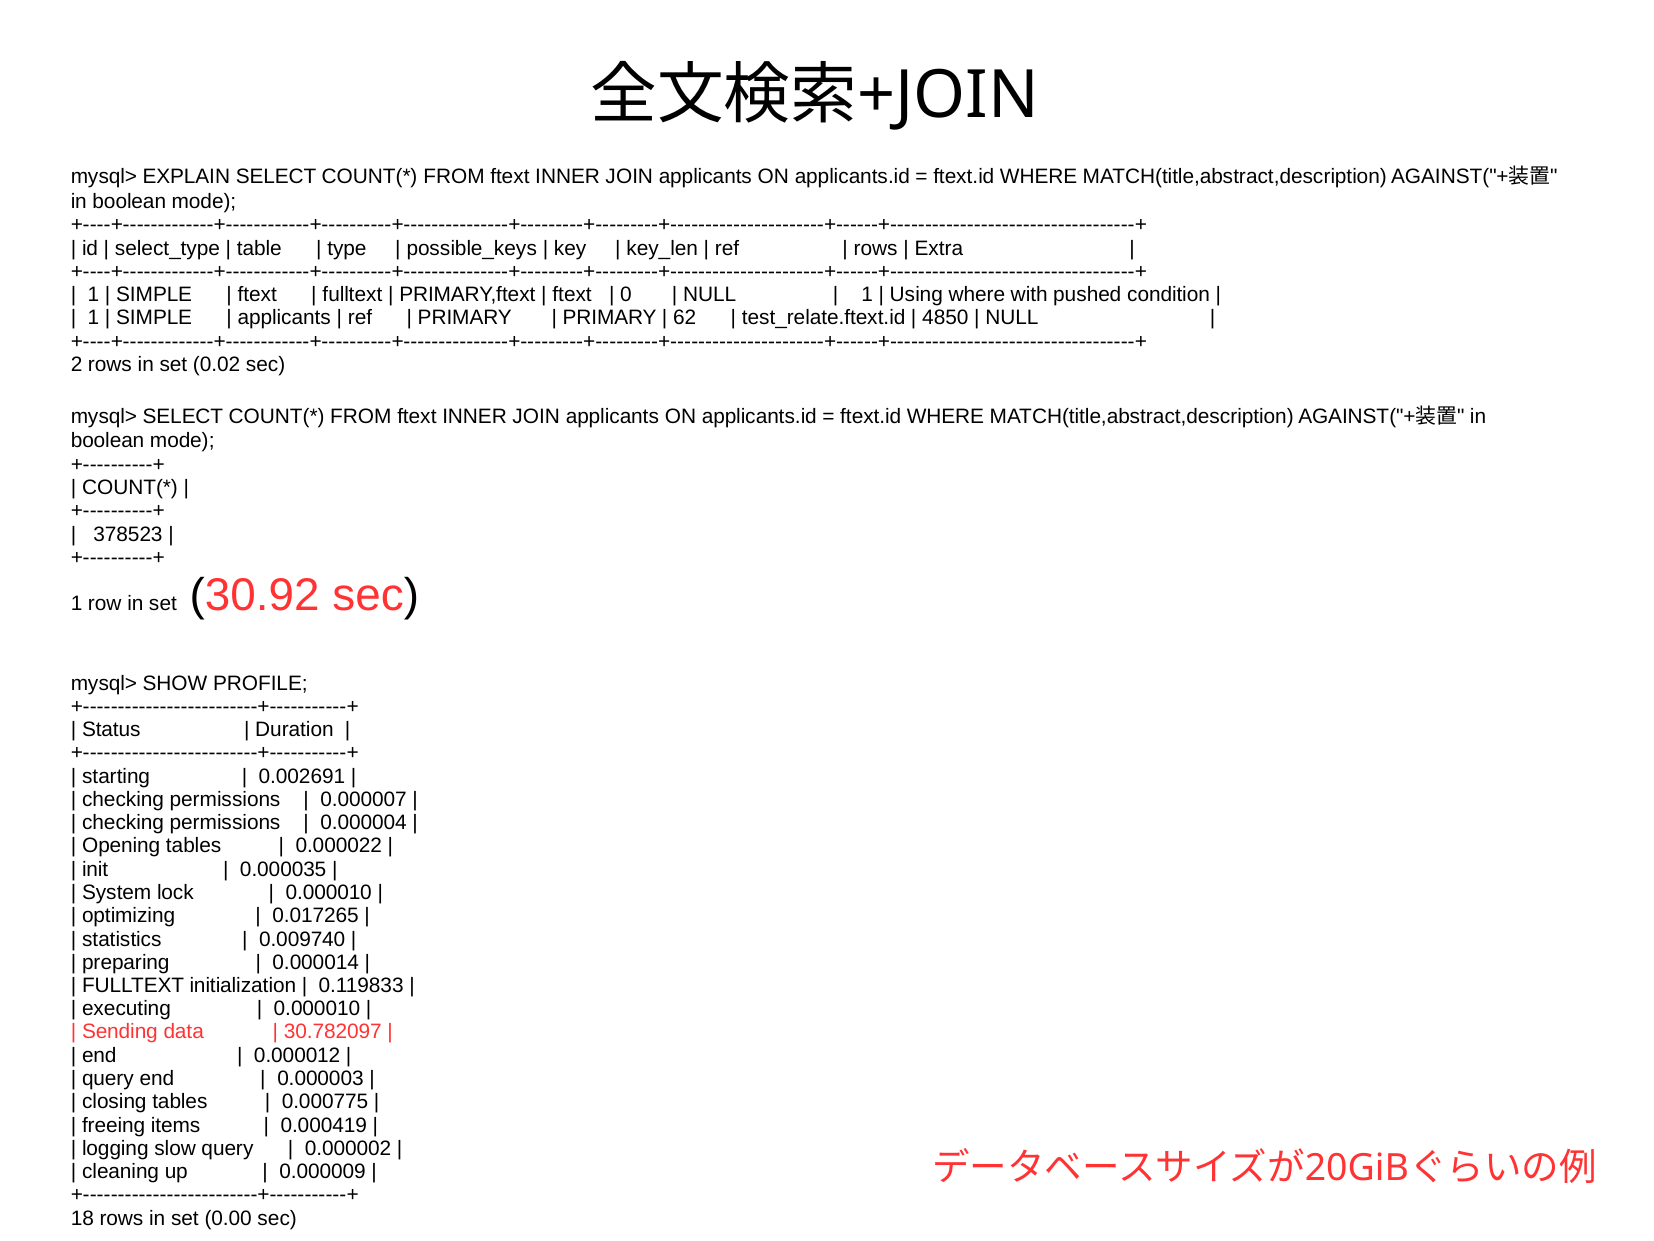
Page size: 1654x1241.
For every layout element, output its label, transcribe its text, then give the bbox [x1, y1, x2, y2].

text_box データベースサイズが20GiBぐらいの例 [917, 1129, 1614, 1182]
title 全文検索+JOIN [70, 17, 1560, 159]
subtitle mysql> EXPLAIN SELECT COUNT(*) FROM ftext INNER JOIN applicants ON applicants.id = ftext.id WHERE MATCH(title,abstract,description) AGAINST("+装置" in boolean mode); +----+-------------+------------+----------+---------------+---------+---------+----------------------+------+-----------------------------------+ | id | select_type | table | type | possible_keys | key | key_len | ref | rows | Extra | +----+-------------+------------+----------+---------------+---------+---------+----------------------+------+-----------------------------------+ | 1 | SIMPLE | ftext | fulltext | PRIMARY,ftext | ftext | 0 | NULL | 1 | Using where with pushed condition | | 1 | SIMPLE | applicants | ref | PRIMARY | PRIMARY | 62 | test_relate.ftext.id | 4850 | NULL | +----+-------------+------------+----------+---------------+---------+---------+----------------------+------+-----------------------------------+ 2 rows in set (0.02 sec) mysql> SELECT COUNT(*) FROM ftext INNER JOIN applicants ON applicants.id = ftext.id WHERE MATCH(title,abstract,description) AGAINST("+装置" in boolean mode); +----------+ | COUNT(*) | +----------+ | 378523 | +----------+ 1 row in set (30.92 sec) mysql> SHOW PROFILE; +-------------------------+-----------+ | Status | Duration | +-------------------------+-----------+ | starting | 0.002691 | | checking permissions | 0.000007 | | checking permissions | 0.000004 | | Opening tables | 0.000022 | | init | 0.000035 | | System lock | 0.000010 | | optimizing | 0.017265 | | statistics | 0.009740 | | preparing | 0.000014 | | FULLTEXT initialization | 0.119833 | | executing | 0.000010 | | Sending data | 30.782097 | | end | 0.000012 | | query end | 0.000003 | | closing tables | 0.000775 | | freeing items | 0.000419 | | logging slow query | 0.000002 | | cleaning up | 0.000009 | +-------------------------+-----------+ 18 rows in set (0.00 sec) [70, 166, 1560, 1223]
